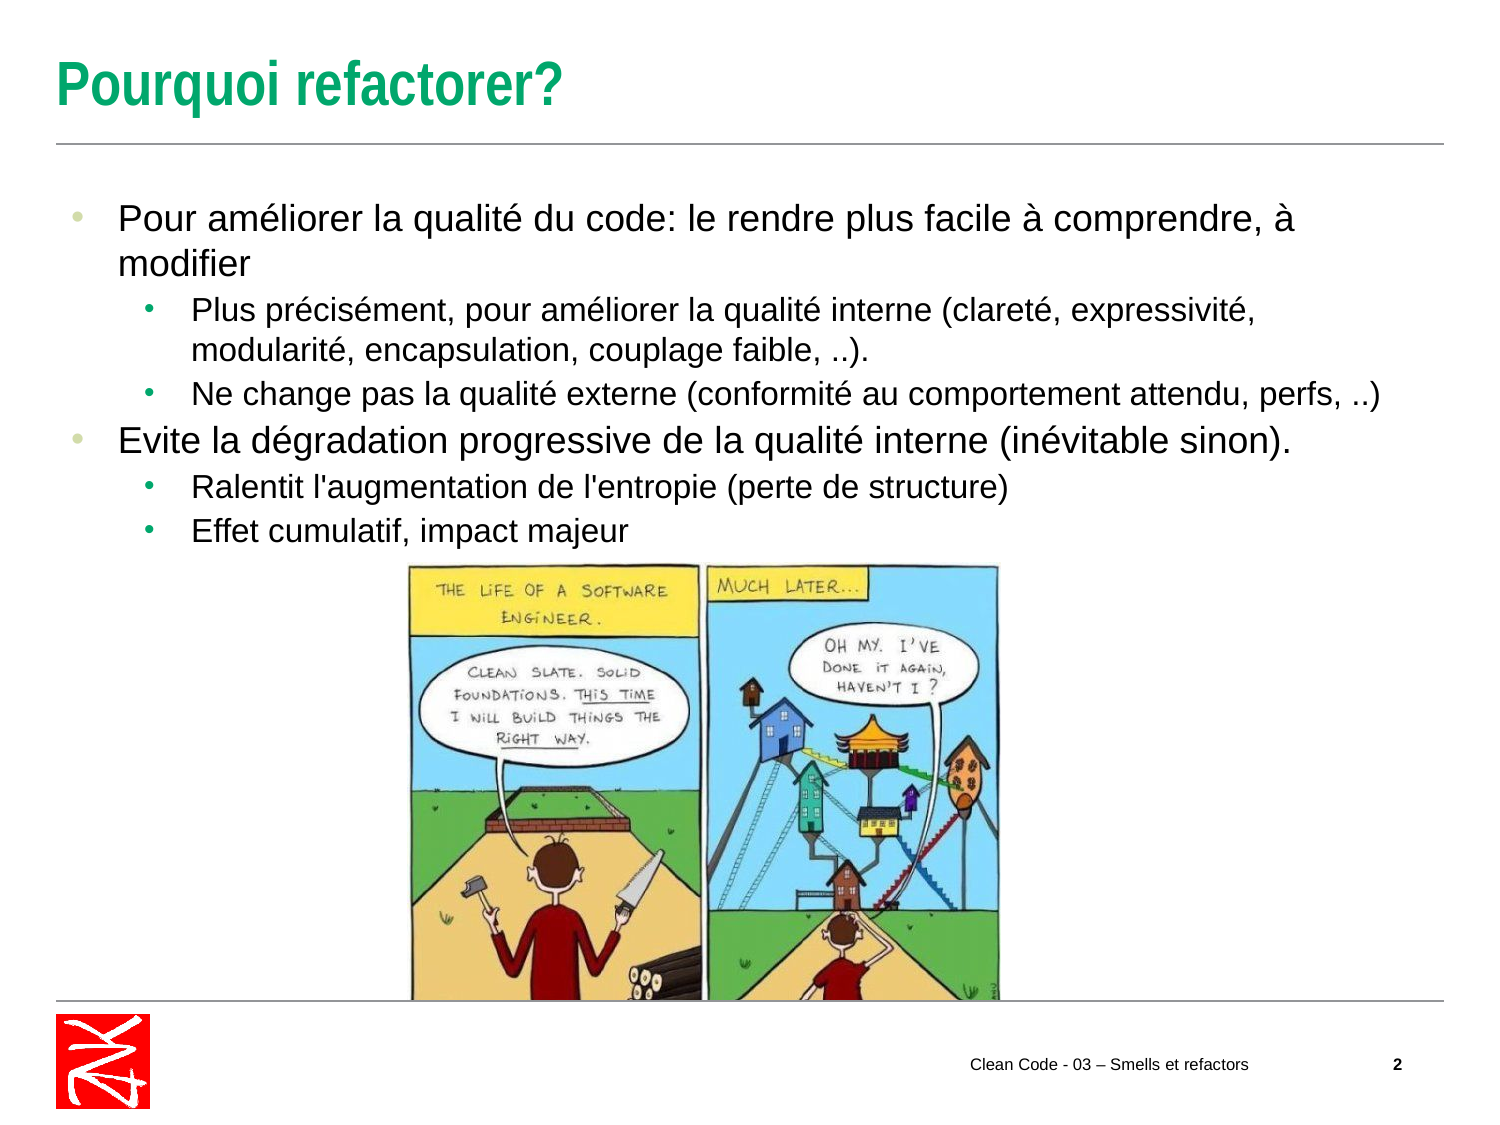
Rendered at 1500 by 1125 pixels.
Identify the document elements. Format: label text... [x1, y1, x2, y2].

title Pourquoi refactorer? [56, 18, 1444, 142]
picture [407, 562, 1001, 1000]
footer Clean Code - 03 – Smells et refactors [919, 1049, 1250, 1079]
picture [55, 1014, 151, 1109]
slide_number <number> [1372, 1049, 1403, 1079]
text_box Pour améliorer la qualité du code: le rendre plus facile à comprendre, à modifier Plus précisément, pour améliorer la qualité interne (clareté, expressivité, modularité, encapsulation, couplage faible, ..). Ne change pas la qualité externe (conformité au comportement attendu, perfs, ..) Evite la dégradation progressive de la qualité interne (inévitable sinon). Ralentit l'augmentation de l'entropie (perte de structure) Effet cumulatif, impact majeur [56, 186, 1444, 972]
